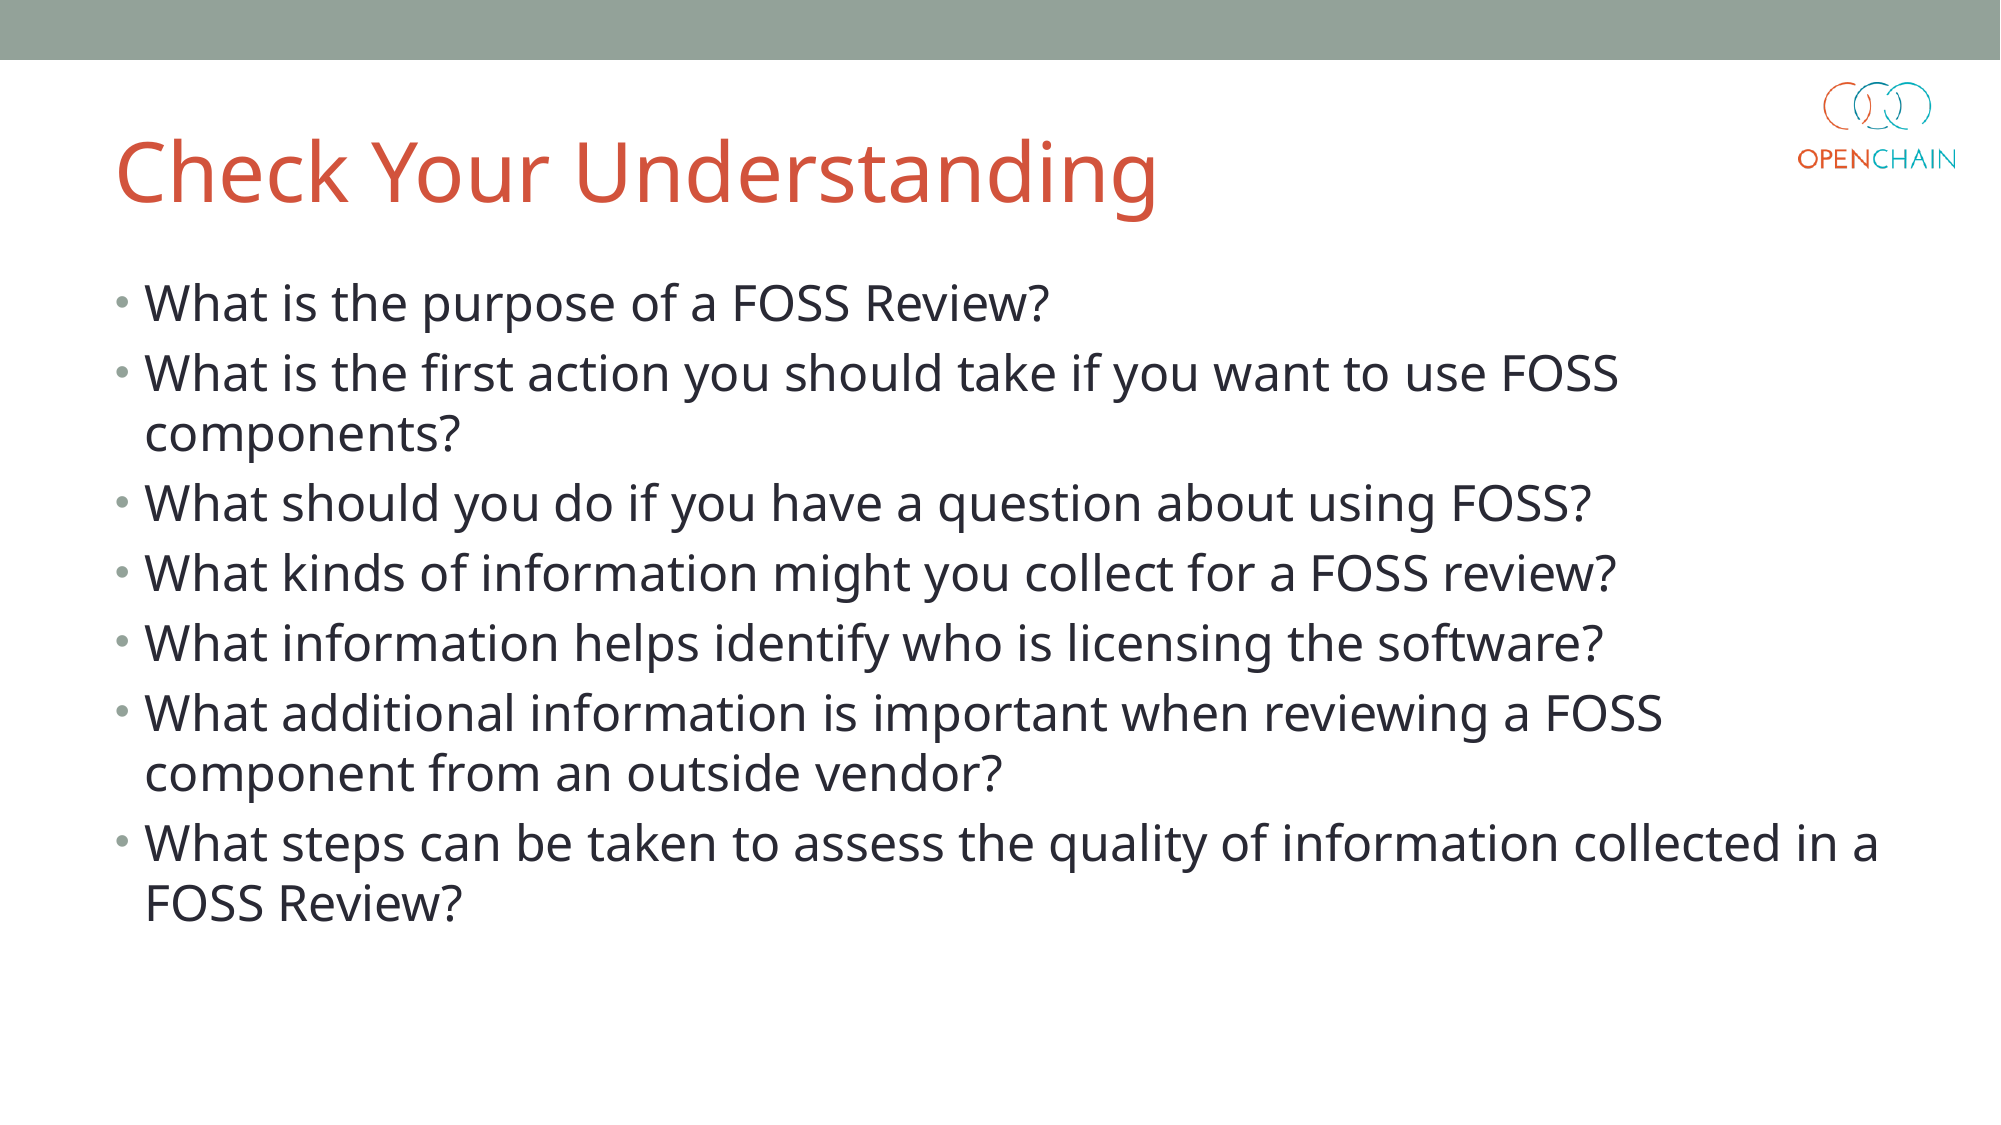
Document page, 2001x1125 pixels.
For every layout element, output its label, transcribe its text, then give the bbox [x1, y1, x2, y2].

list What is the purpose of a FOSS Review? What is the first action you should take if you want to use FOSS components? What should you do if you have a question about using FOSS? What kinds of information might you collect for a FOSS review? What information helps identify who is licensing the software? What additional information is important when reviewing a FOSS component from an outside vendor? What steps can be taken to assess the quality of information collected in a FOSS Review? [99, 263, 1900, 1064]
title Check Your Understanding [99, 87, 1900, 250]
picture [1798, 82, 1955, 169]
